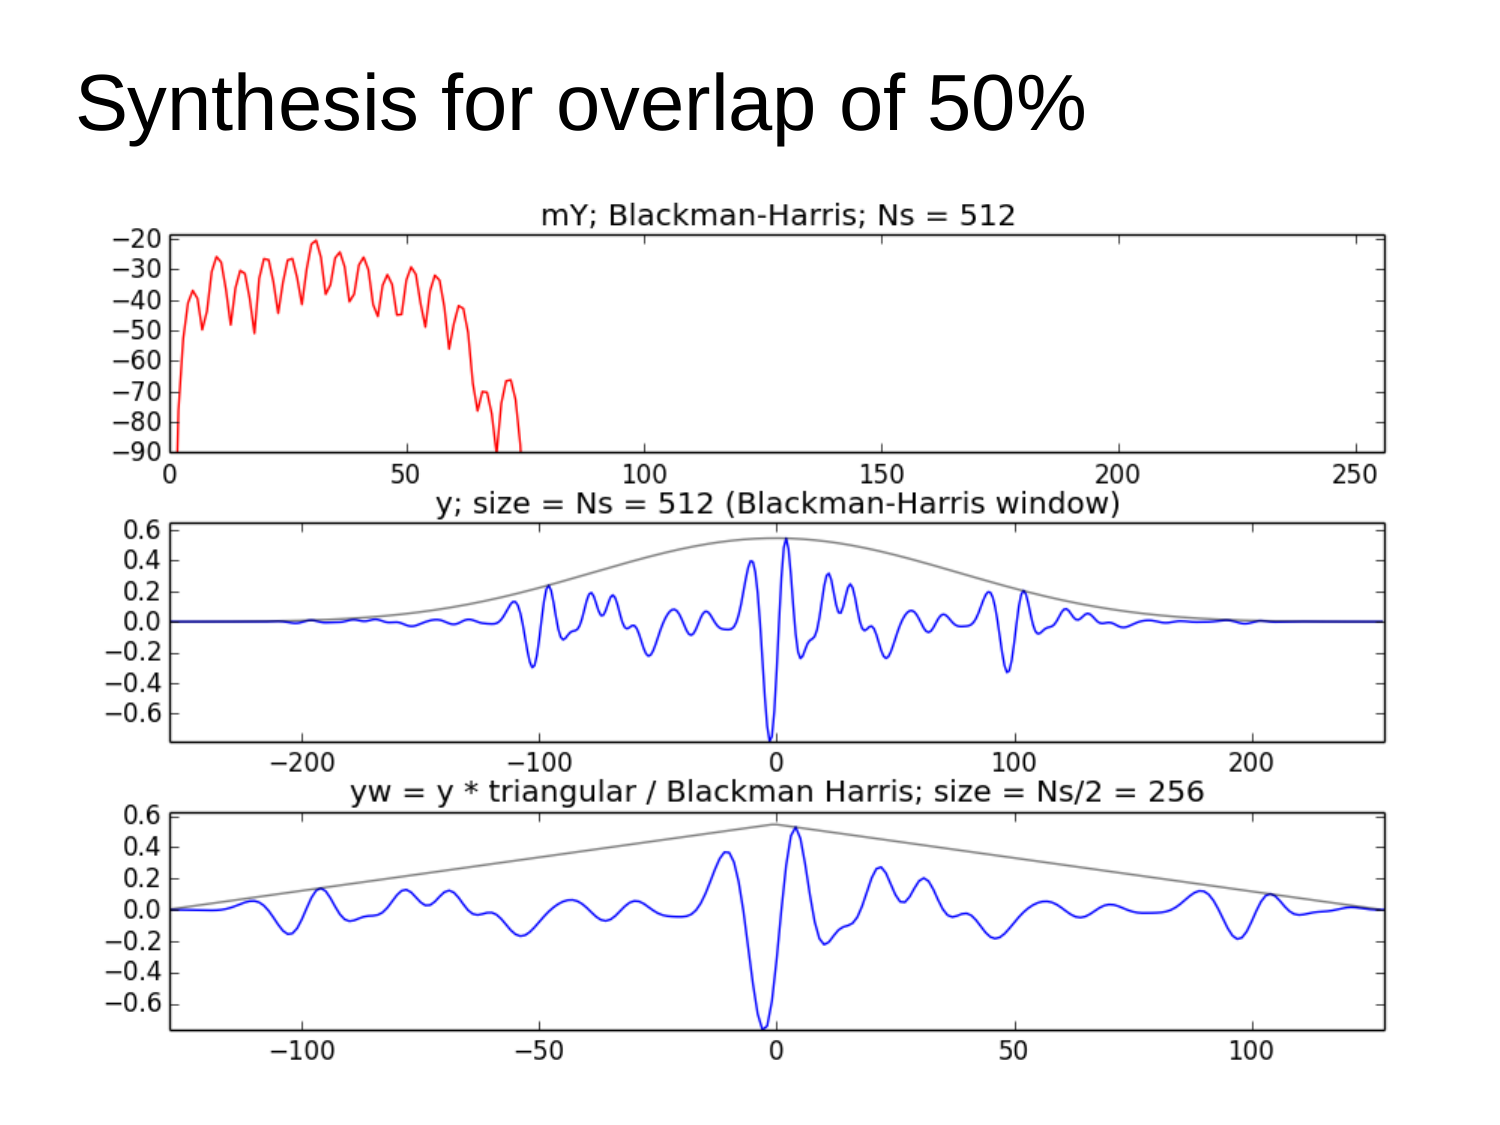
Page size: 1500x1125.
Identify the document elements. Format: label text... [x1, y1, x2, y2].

title Synthesis for overlap of 50% [75, 9, 1425, 198]
picture [81, 179, 1428, 1084]
